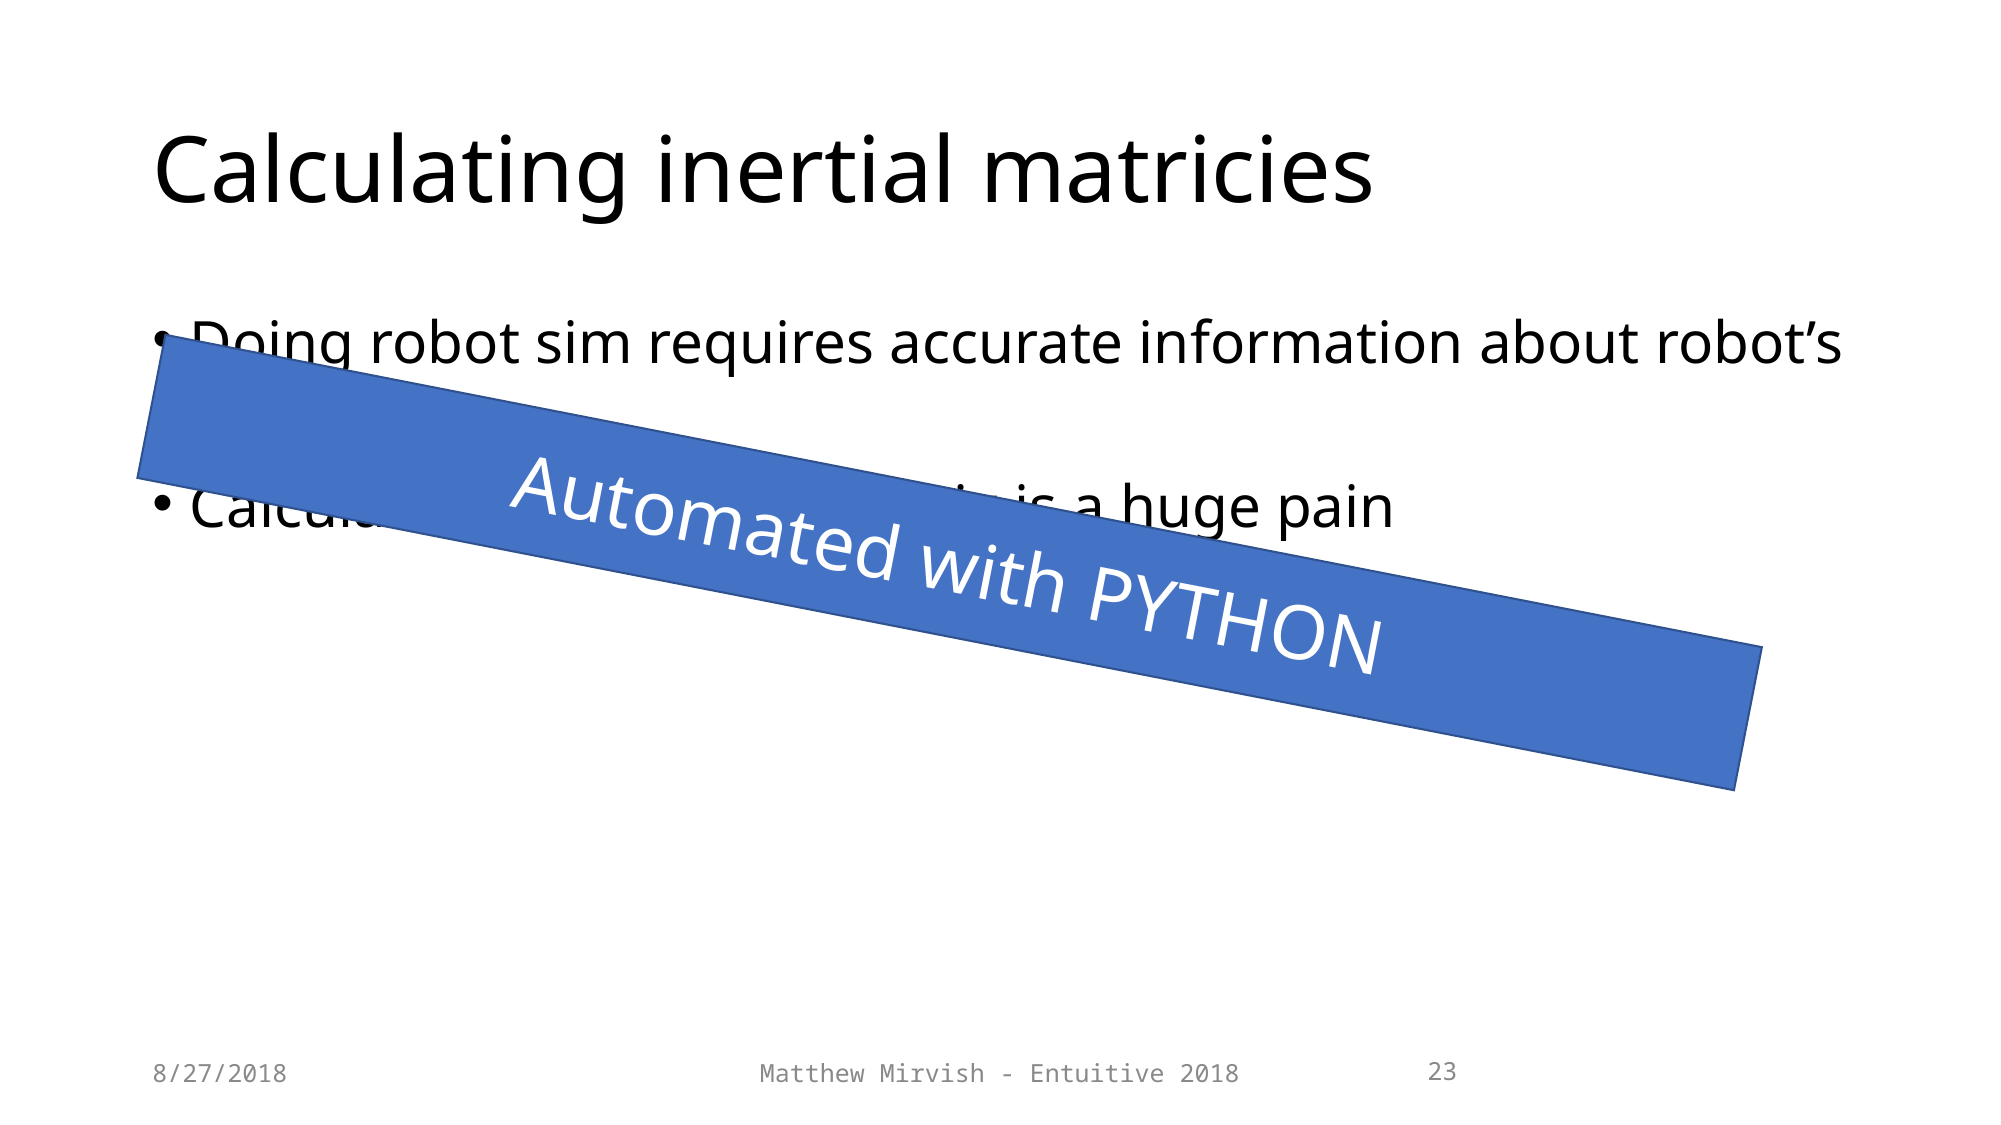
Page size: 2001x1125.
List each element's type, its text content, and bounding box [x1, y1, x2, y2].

text_box Matthew Mirvish - Entuitive 2018 [662, 1042, 1338, 1103]
text_box Automated with PYTHON [137, 334, 1762, 791]
text_box 8/27/2018 [137, 1042, 588, 1103]
text_box 23 [1412, 1042, 1863, 1103]
list Doing robot sim requires accurate information about robot’s dynamics Calculating the inertial matrix is a huge pain [137, 299, 1863, 1014]
title Calculating inertial matricies [137, 59, 1863, 278]
